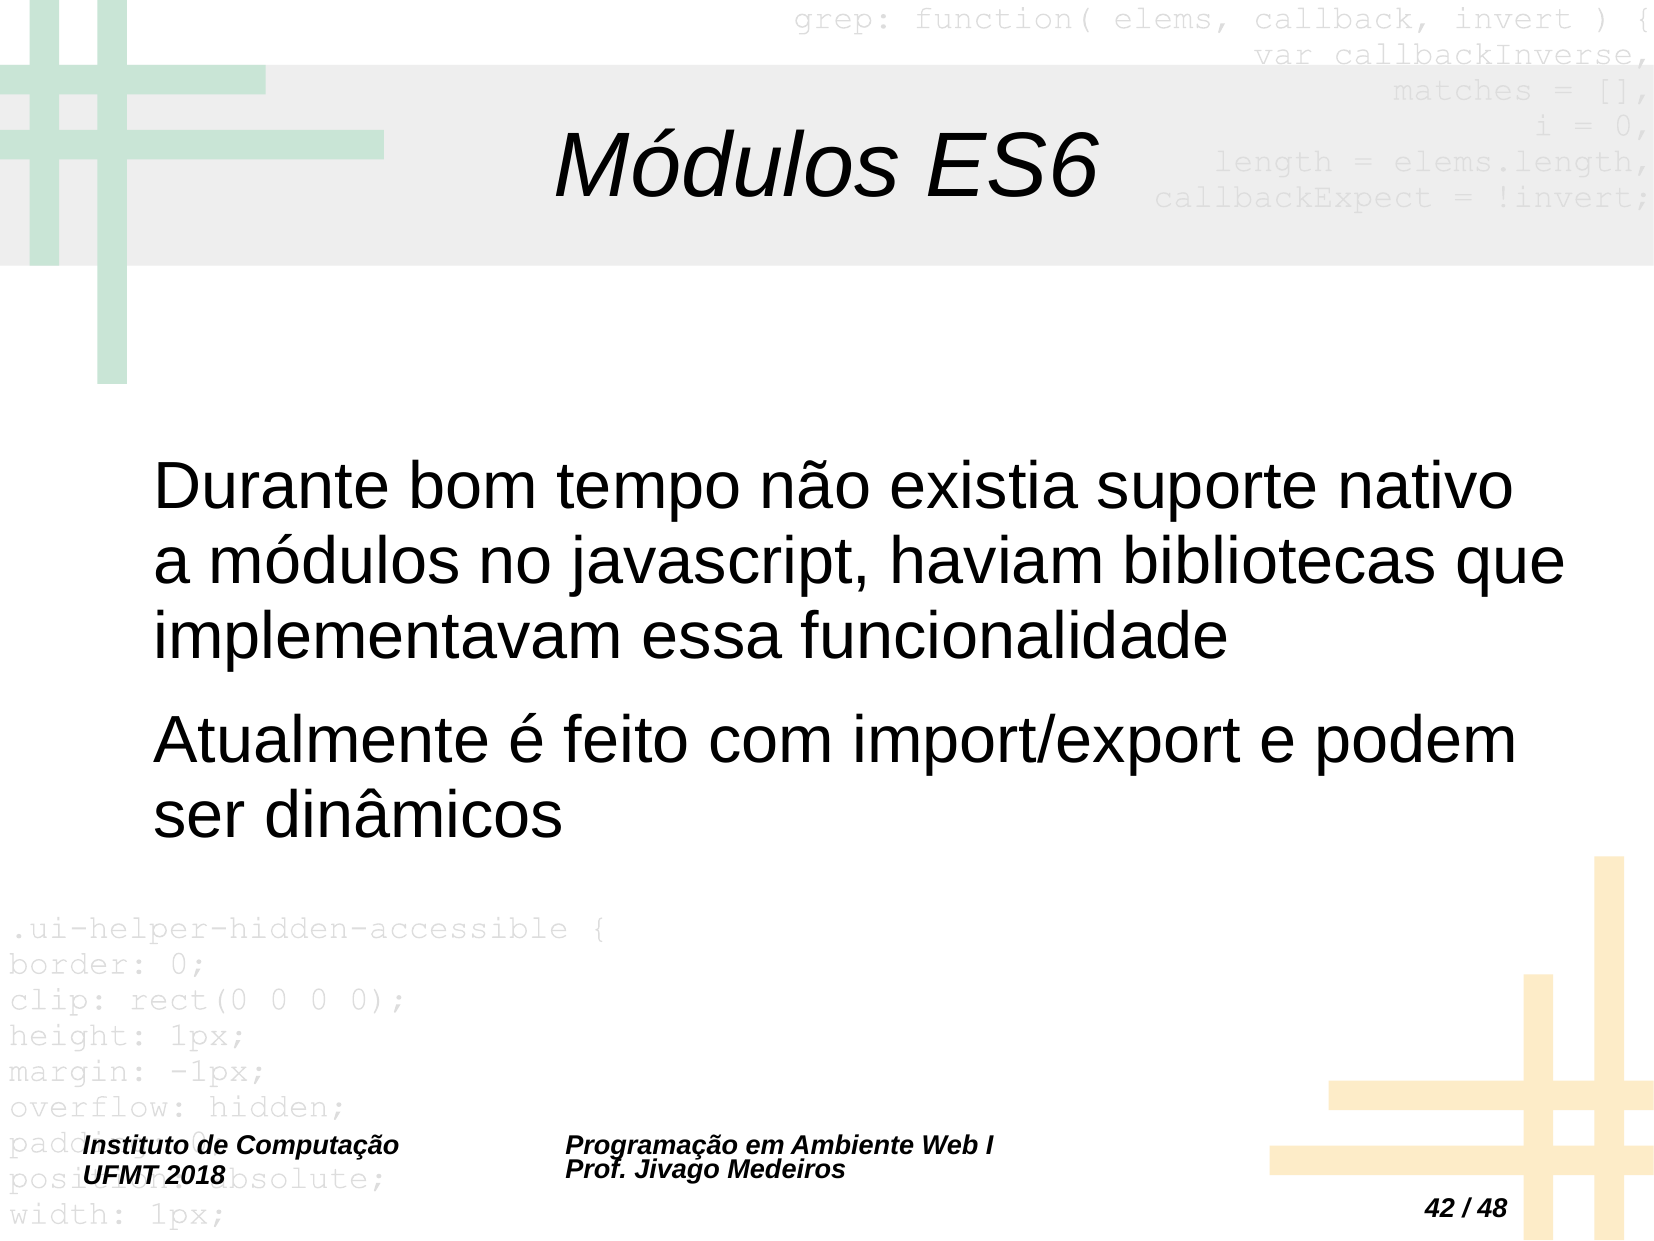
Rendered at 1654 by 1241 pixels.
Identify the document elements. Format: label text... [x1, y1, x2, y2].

title Módulos ES6 [82, 61, 1571, 269]
list Durante bom tempo não existia suporte nativo a módulos no javascript, haviam bibliotecas que implementavam essa funcionalidade Atualmente é feito com import/export e podem ser dinâmicos [82, 290, 1571, 1010]
